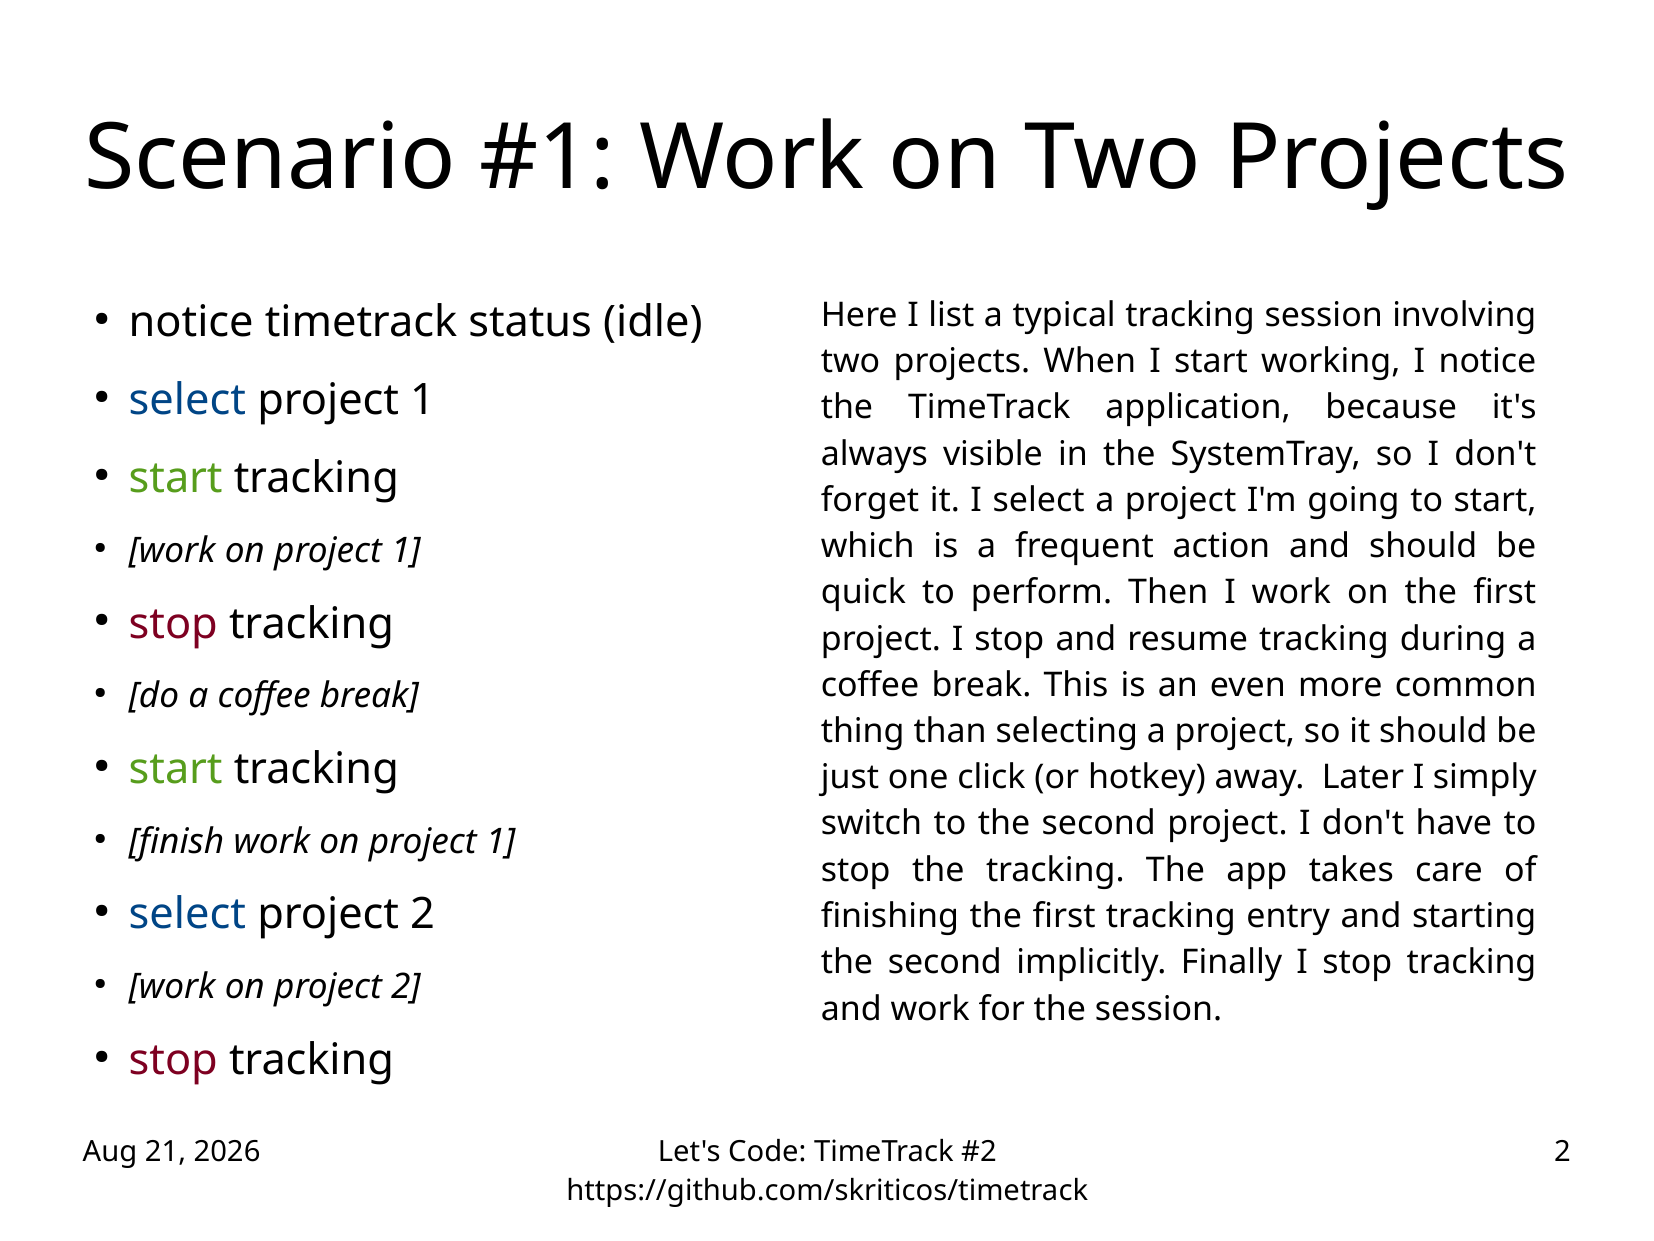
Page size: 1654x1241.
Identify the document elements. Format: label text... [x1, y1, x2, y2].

title Scenario #1: Work on Two Projects [82, 49, 1571, 257]
list notice timetrack status (idle) select project 1 start tracking [work on project 1] stop tracking [do a coffee break] start tracking [finish work on project 1] select project 2 [work on project 2] stop tracking [82, 290, 799, 1098]
list Here I list a typical tracking session involving two projects. When I start working, I notice the TimeTrack application, because it's always visible in the SystemTray, so I don't forget it. I select a project I'm going to start, which is a frequent action and should be quick to perform. Then I work on the first project. I stop and resume tracking during a coffee break. This is an even more common thing than selecting a project, so it should be just one click (or hotkey) away. Later I simply switch to the second project. I don't have to stop the tracking. The app takes care of finishing the first tracking entry and starting the second implicitly. Finally I stop tracking and work for the session. [820, 290, 1538, 1098]
